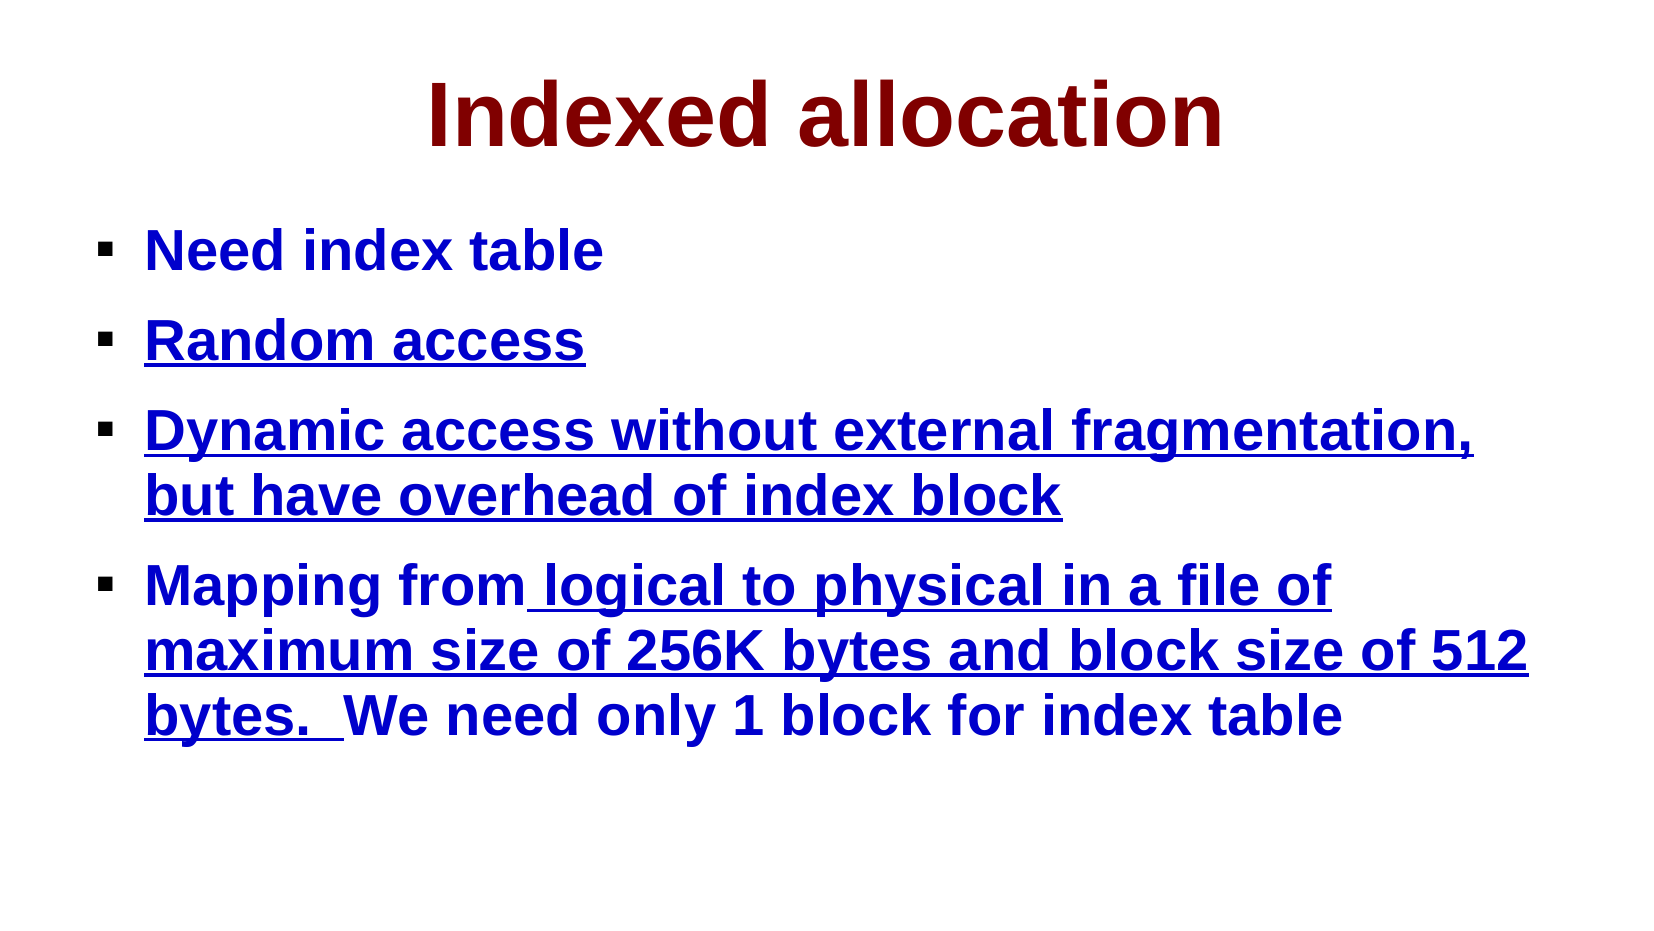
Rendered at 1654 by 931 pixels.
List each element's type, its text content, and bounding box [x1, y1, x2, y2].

list Need index table Random access Dynamic access without external fragmentation, but have overhead of index block Mapping from logical to physical in a file of maximum size of 256K bytes and block size of 512 bytes. We need only 1 block for index table [82, 217, 1571, 757]
title Indexed allocation [82, 37, 1571, 193]
